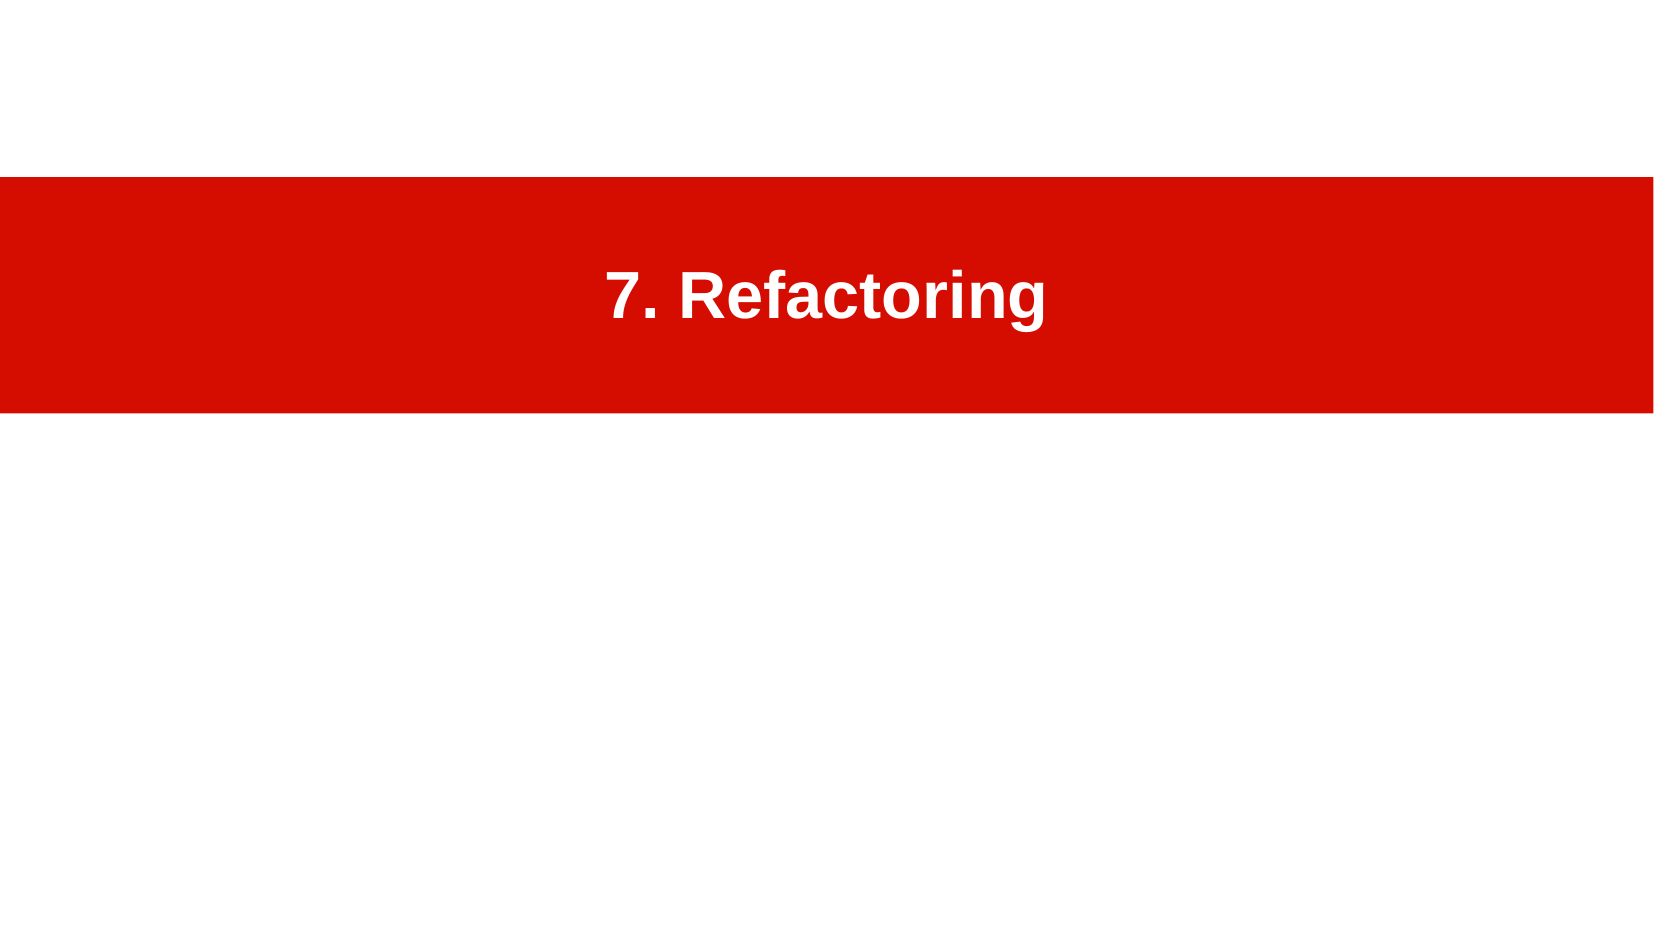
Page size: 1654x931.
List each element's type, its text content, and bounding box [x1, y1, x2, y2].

title 7. Refactoring [0, 177, 1654, 414]
